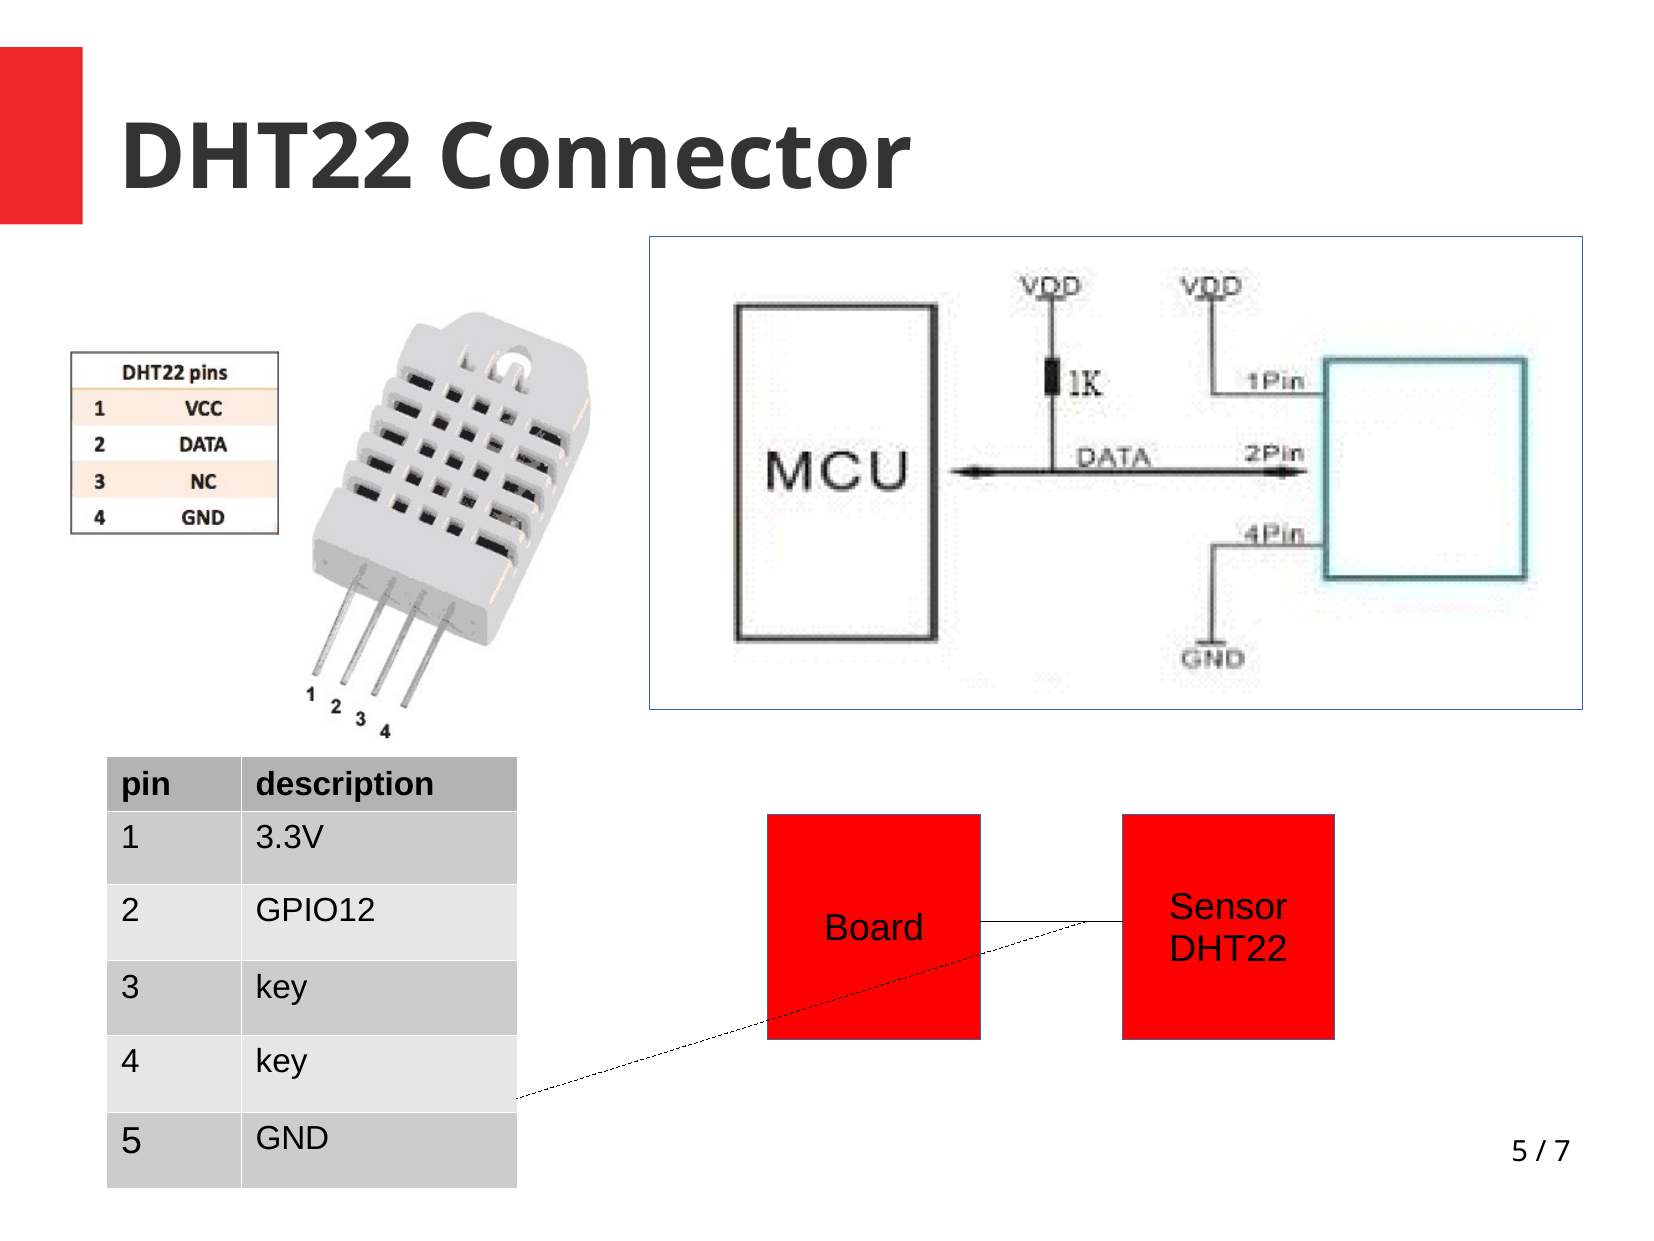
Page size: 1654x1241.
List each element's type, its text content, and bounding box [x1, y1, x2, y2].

text_box Sensor DHT22 [1122, 814, 1335, 1040]
table_cell key [242, 1036, 517, 1112]
table_cell 2 [107, 885, 241, 960]
table_cell 3.3V [242, 812, 517, 884]
table_cell GPIO12 [242, 885, 517, 960]
table_cell 5 [107, 1113, 241, 1188]
table_cell 3 [107, 961, 241, 1035]
text_box Board [767, 814, 981, 1040]
picture [649, 236, 1583, 710]
table_header pin [107, 757, 241, 811]
picture [47, 236, 615, 804]
table_cell key [242, 961, 517, 1035]
table_cell 4 [107, 1036, 241, 1112]
table_cell 1 [107, 812, 241, 884]
table_header description [242, 757, 517, 811]
title DHT22 Connector [118, 23, 1654, 283]
table_cell GND [242, 1113, 517, 1188]
